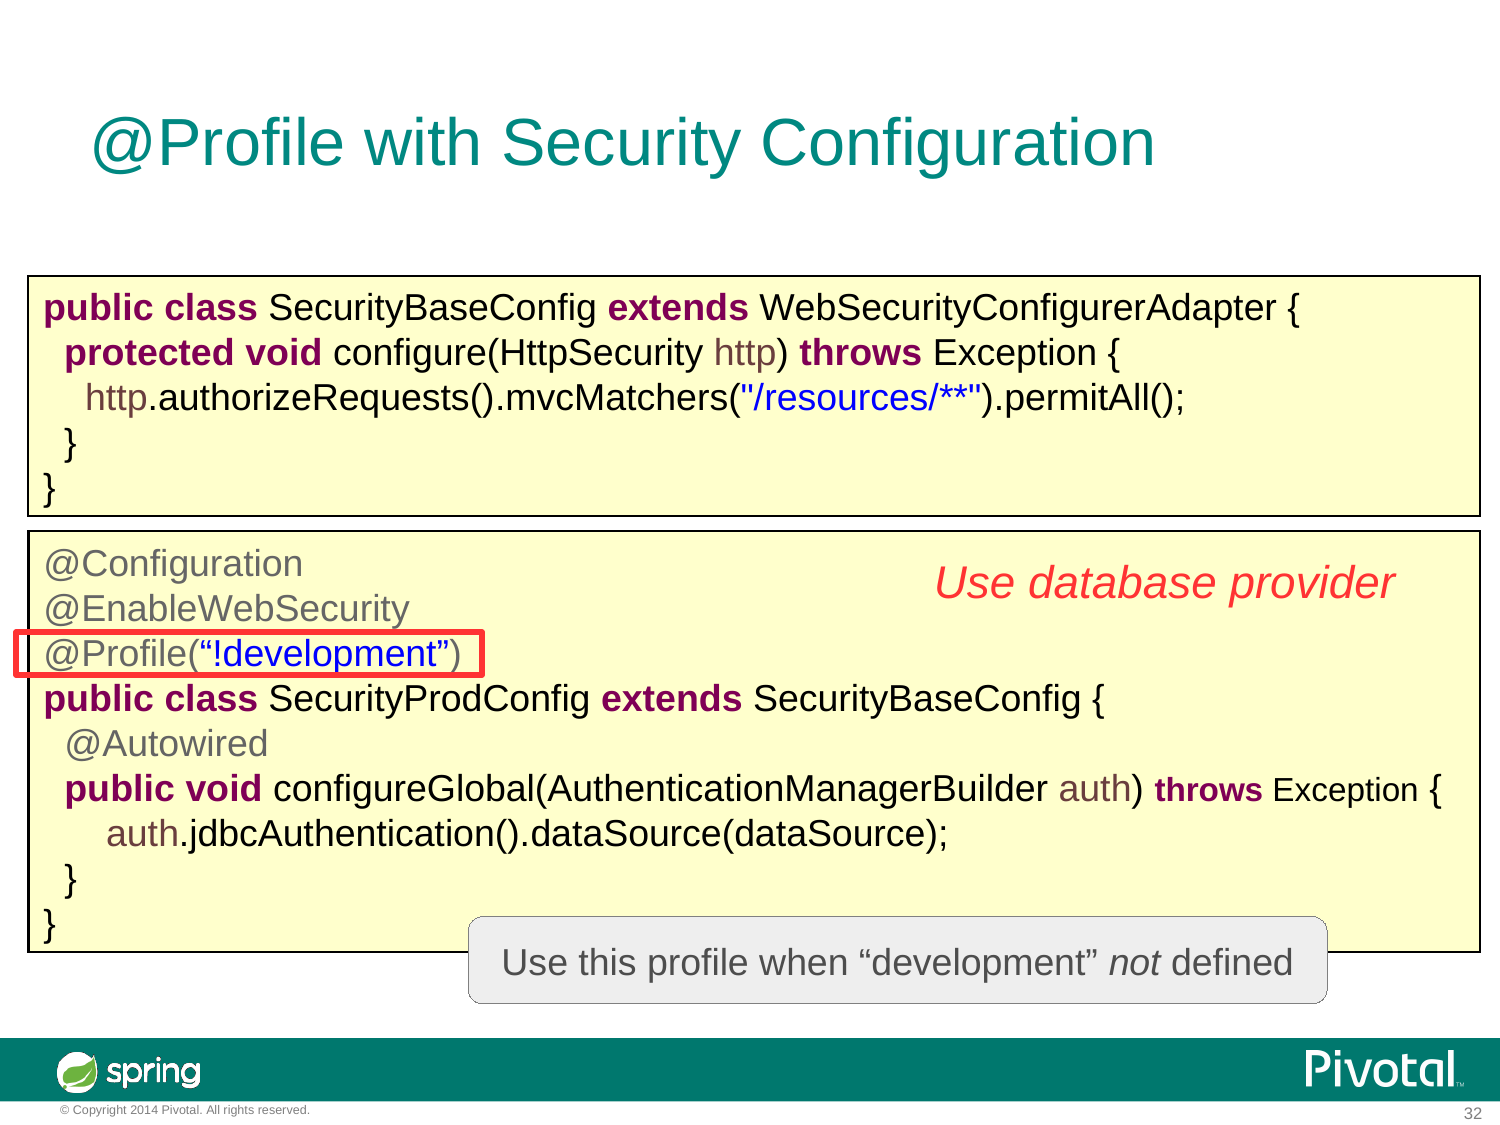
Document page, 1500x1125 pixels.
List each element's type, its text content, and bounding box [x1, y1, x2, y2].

text_box public class SecurityBaseConfig extends WebSecurityConfigurerAdapter { protected void configure(HttpSecurity http) throws Exception { http.authorizeRequests().mvcMatchers("/resources/**").permitAll(); } } [28, 275, 1480, 517]
picture [32, 1041, 210, 1103]
text_box @Configuration @EnableWebSecurity @Profile(“!development”) public class SecurityProdConfig extends SecurityBaseConfig { @Autowired public void configureGlobal(AuthenticationManagerBuilder auth) throws Exception { auth.jdbcAuthentication().dataSource(dataSource); } } [28, 531, 1480, 952]
picture [1306, 1050, 1464, 1087]
text_box Use database provider [919, 545, 1410, 616]
text_box @Configuration @EnableWebSecurity @Profile(“!development”) public class SecurityProdConfig extends SecurityBaseConfig { @Autowired public void configureGlobal(AuthenticationManagerBuilder auth) throws Exception { auth.jdbcAuthentication().dataSource(dataSource); } } [28, 635, 479, 672]
title @Profile with Security Configuration [75, 45, 1426, 233]
text_box Use this profile when “development” not defined [468, 916, 1328, 1004]
